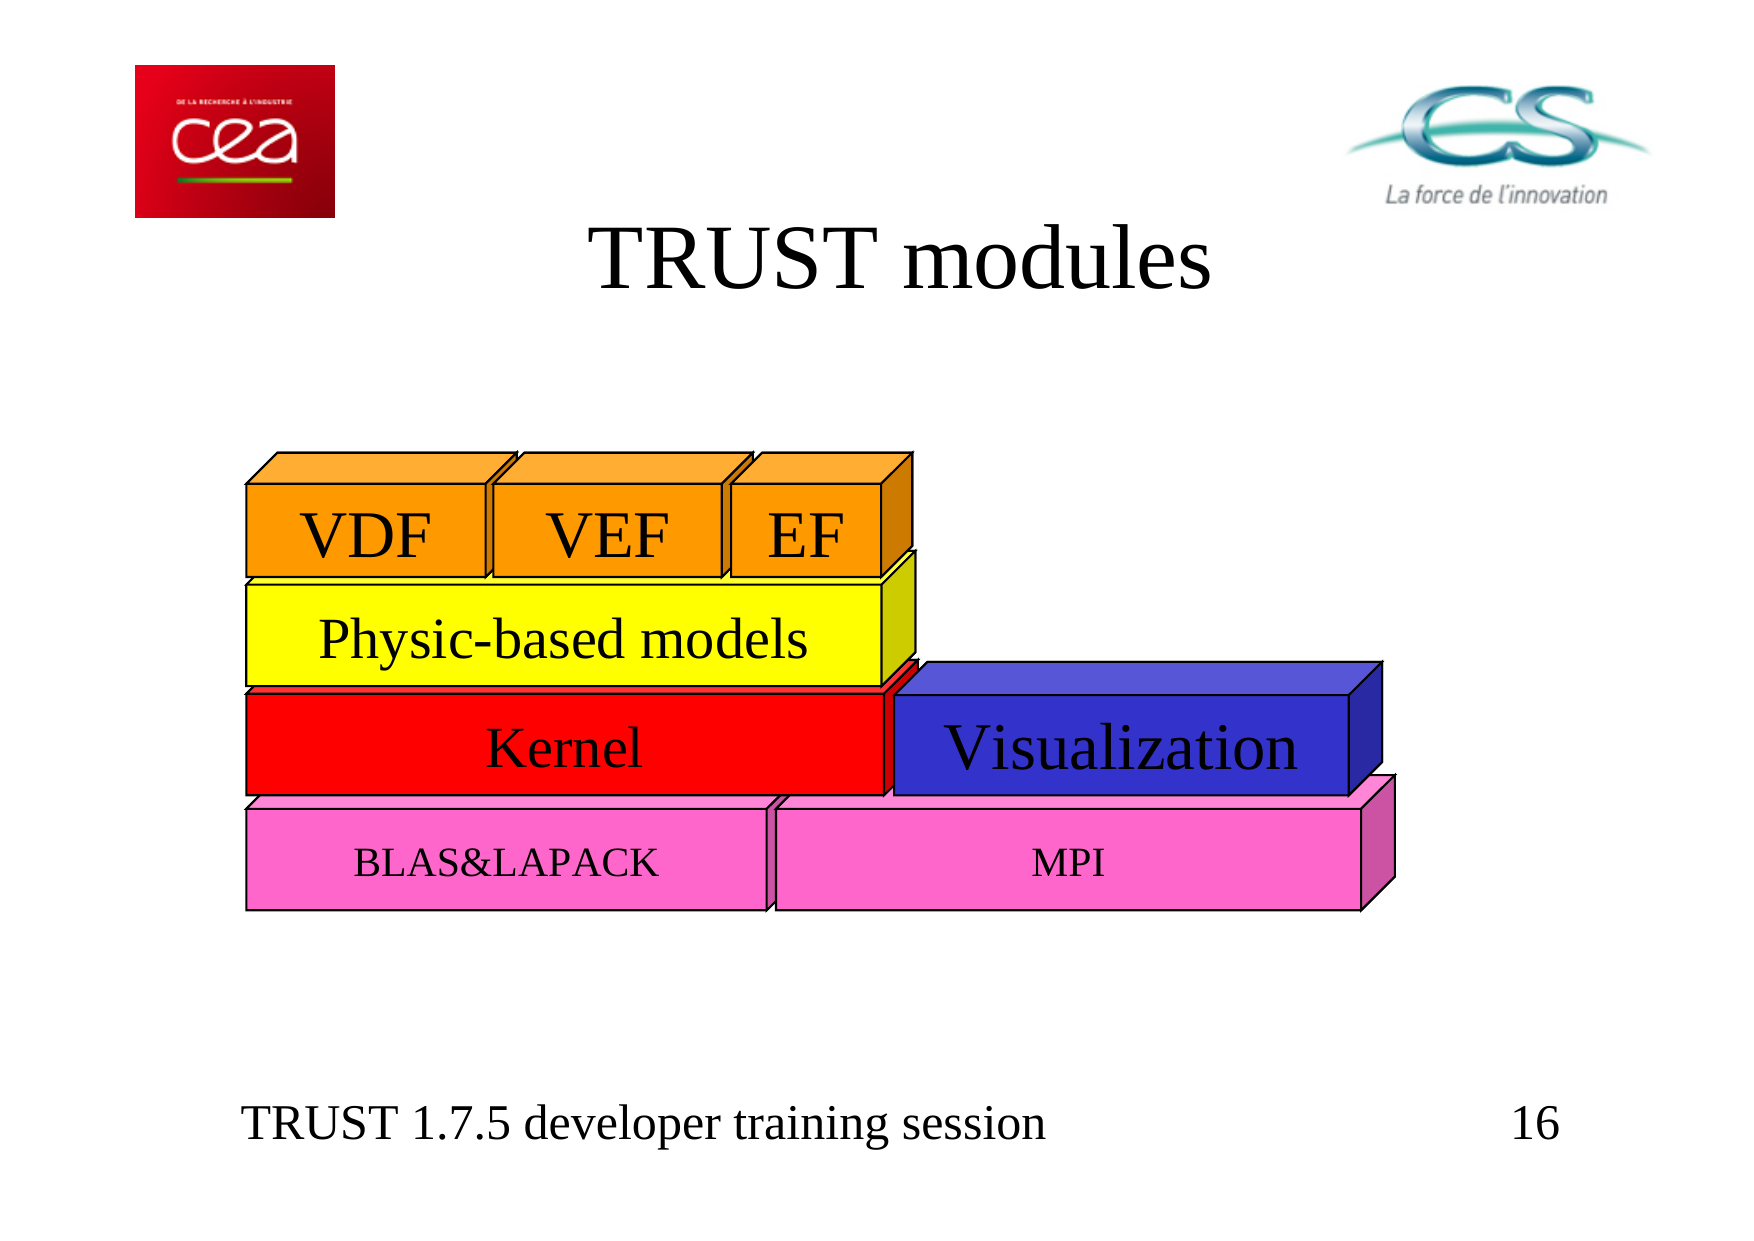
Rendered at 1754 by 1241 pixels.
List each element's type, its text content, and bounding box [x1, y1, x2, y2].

title Four different kinds of classes in TRUST: Base class Instanciate class Associated class Generic class [246, 660, 916, 694]
text_box EF [731, 484, 881, 578]
text_box VDF [246, 484, 485, 578]
text_box Physic-based models [246, 585, 881, 687]
text_box Kernel [246, 694, 883, 796]
text_box Visualization [894, 696, 1348, 796]
title TRUST modules [225, 158, 1577, 346]
list An object A can have other objects as attributes: Either by composition (e.g. of an object from class B) : Object b_ is created (or destroyed) when an instance from A is created (or destroyed) Or by association (e.g. with an object from class C) : Object pointed by c_ exists independently of any instance of A Implemented by the REF macro in TRUST: REF(C) c_; <=> C *c_; When an instance of A is destroyed, the pointer c_ is deleted but the pointed object is still in memory. [246, 550, 915, 585]
list Class A : public Objet_U { public: B b_; REF(C) c_; } [246, 452, 516, 484]
picture [1340, 73, 1662, 218]
text_box MPI [775, 809, 1361, 911]
text_box BLAS&LAPACK [246, 809, 766, 911]
title Associations between objects [894, 661, 1382, 696]
title But other macros! [775, 775, 1393, 809]
title Equation_base class example [493, 452, 752, 484]
text_box A1 [246, 796, 778, 809]
picture [135, 65, 335, 218]
text_box VEF [493, 484, 721, 578]
